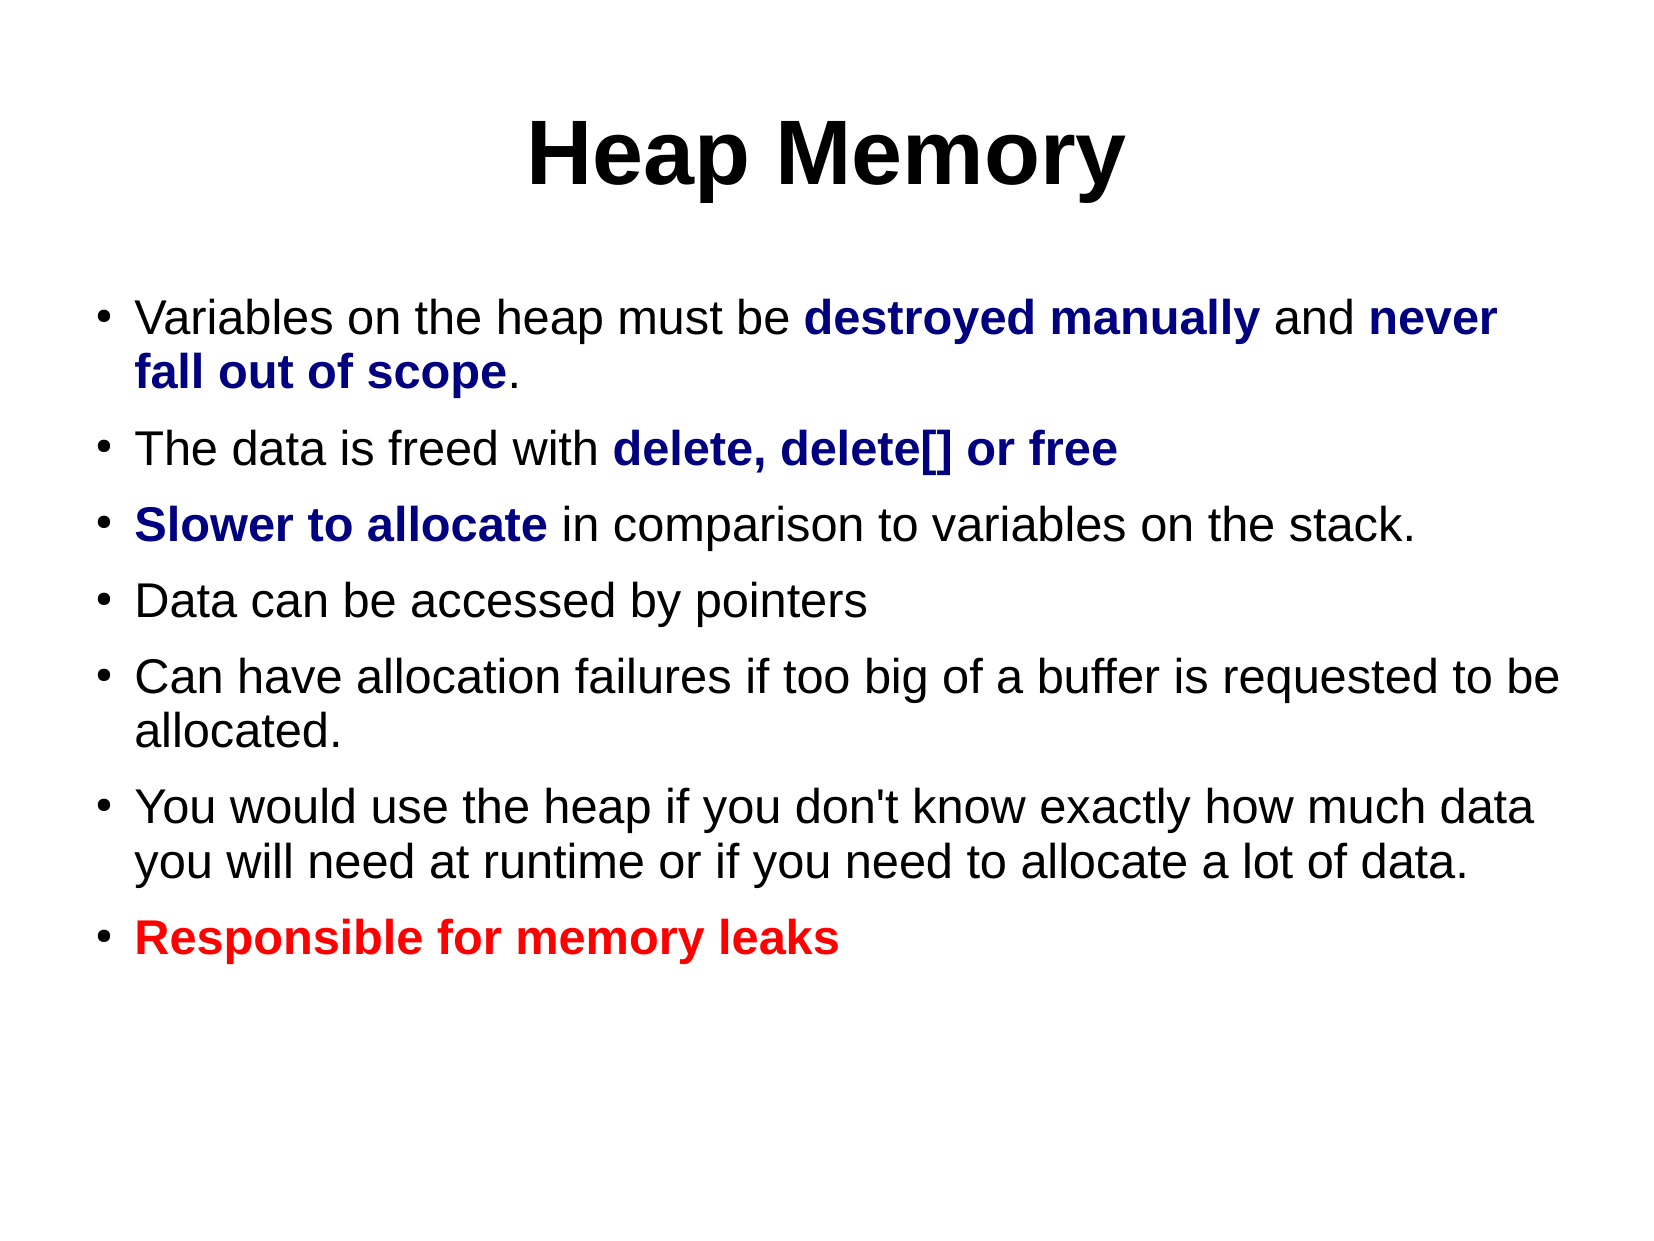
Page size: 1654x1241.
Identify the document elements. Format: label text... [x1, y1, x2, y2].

title Heap Memory [82, 49, 1571, 257]
list Variables on the heap must be destroyed manually and never fall out of scope. The data is freed with delete, delete[] or free Slower to allocate in comparison to variables on the stack. Data can be accessed by pointers Can have allocation failures if too big of a buffer is requested to be allocated. You would use the heap if you don't know exactly how much data you will need at runtime or if you need to allocate a lot of data. Responsible for memory leaks [82, 290, 1571, 1010]
